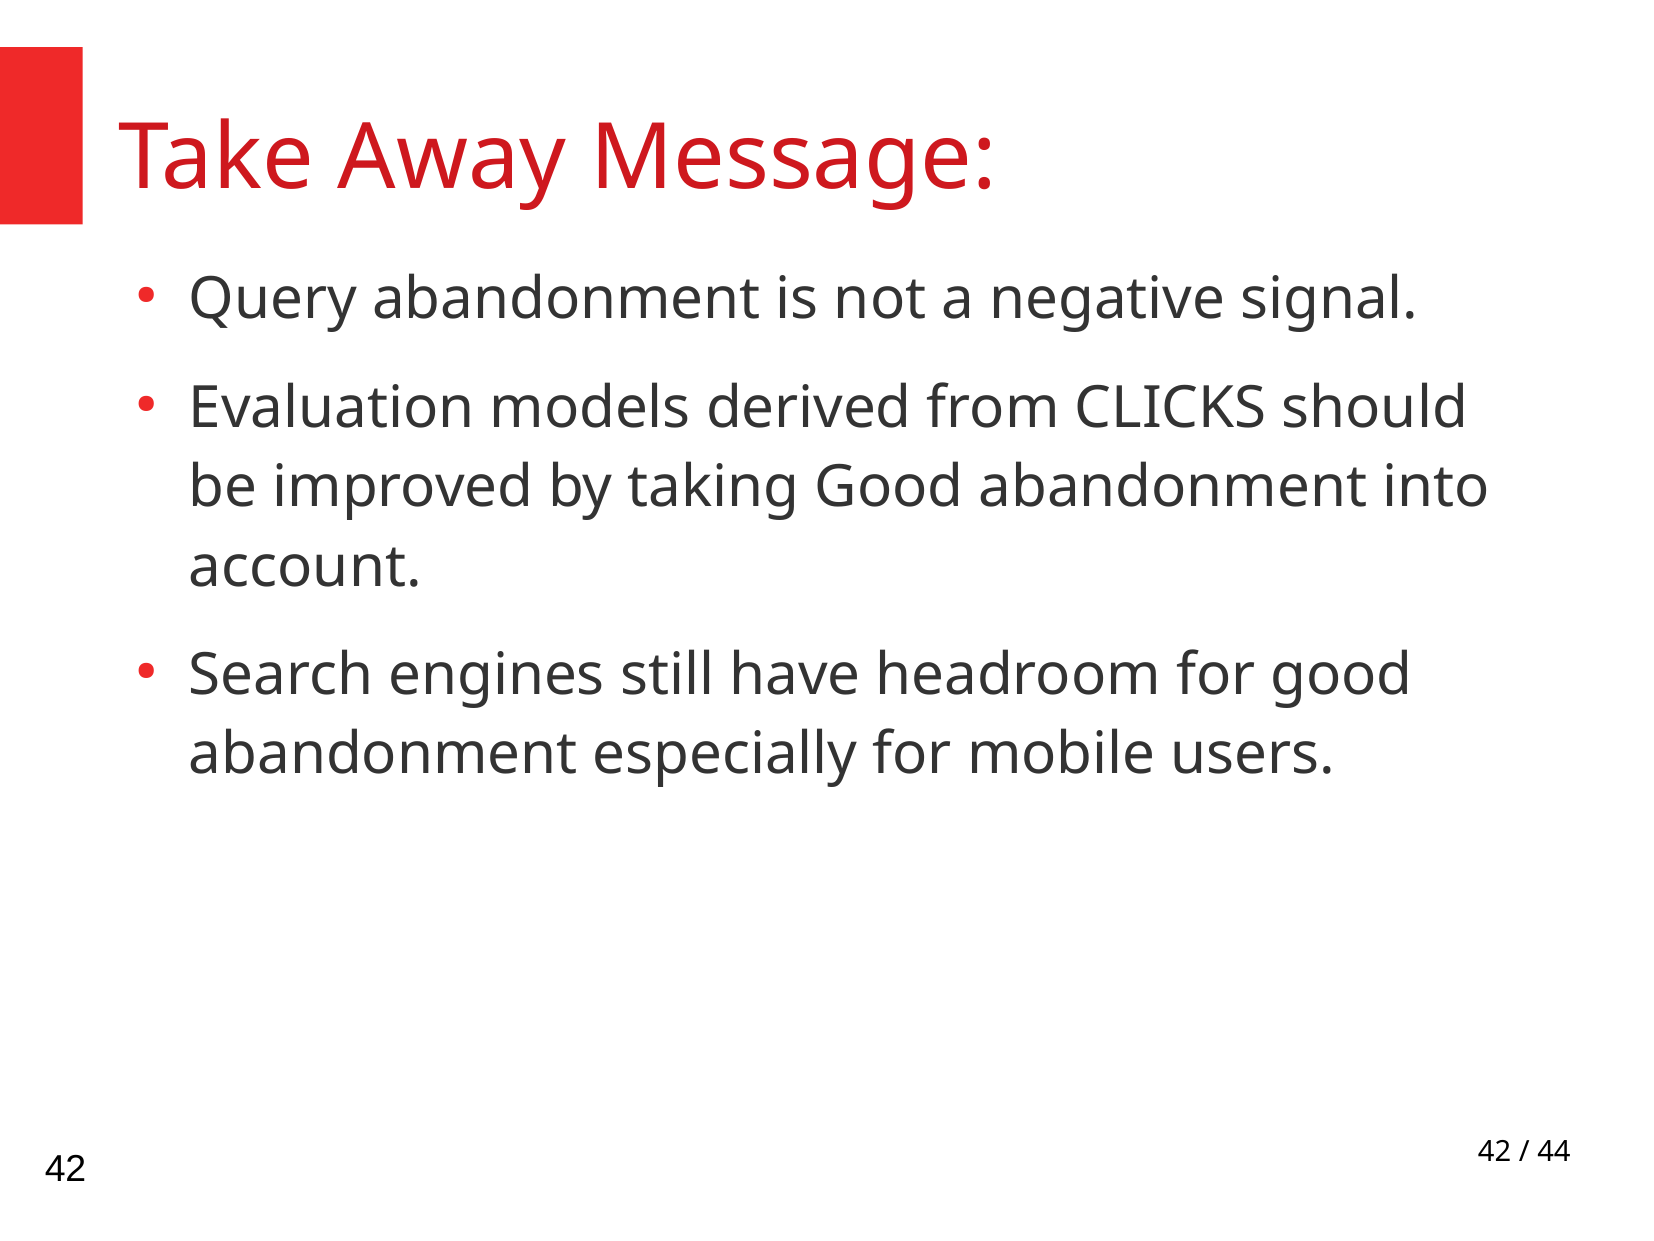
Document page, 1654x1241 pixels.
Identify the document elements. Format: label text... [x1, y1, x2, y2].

title Take Away Message: [118, 49, 1571, 257]
list Query abandonment is not a negative signal. Evaluation models derived from CLICKS should be improved by taking Good abandonment into account. Search engines still have headroom for good abandonment especially for mobile users. [118, 256, 1536, 1074]
text_box 42 [30, 1140, 106, 1197]
